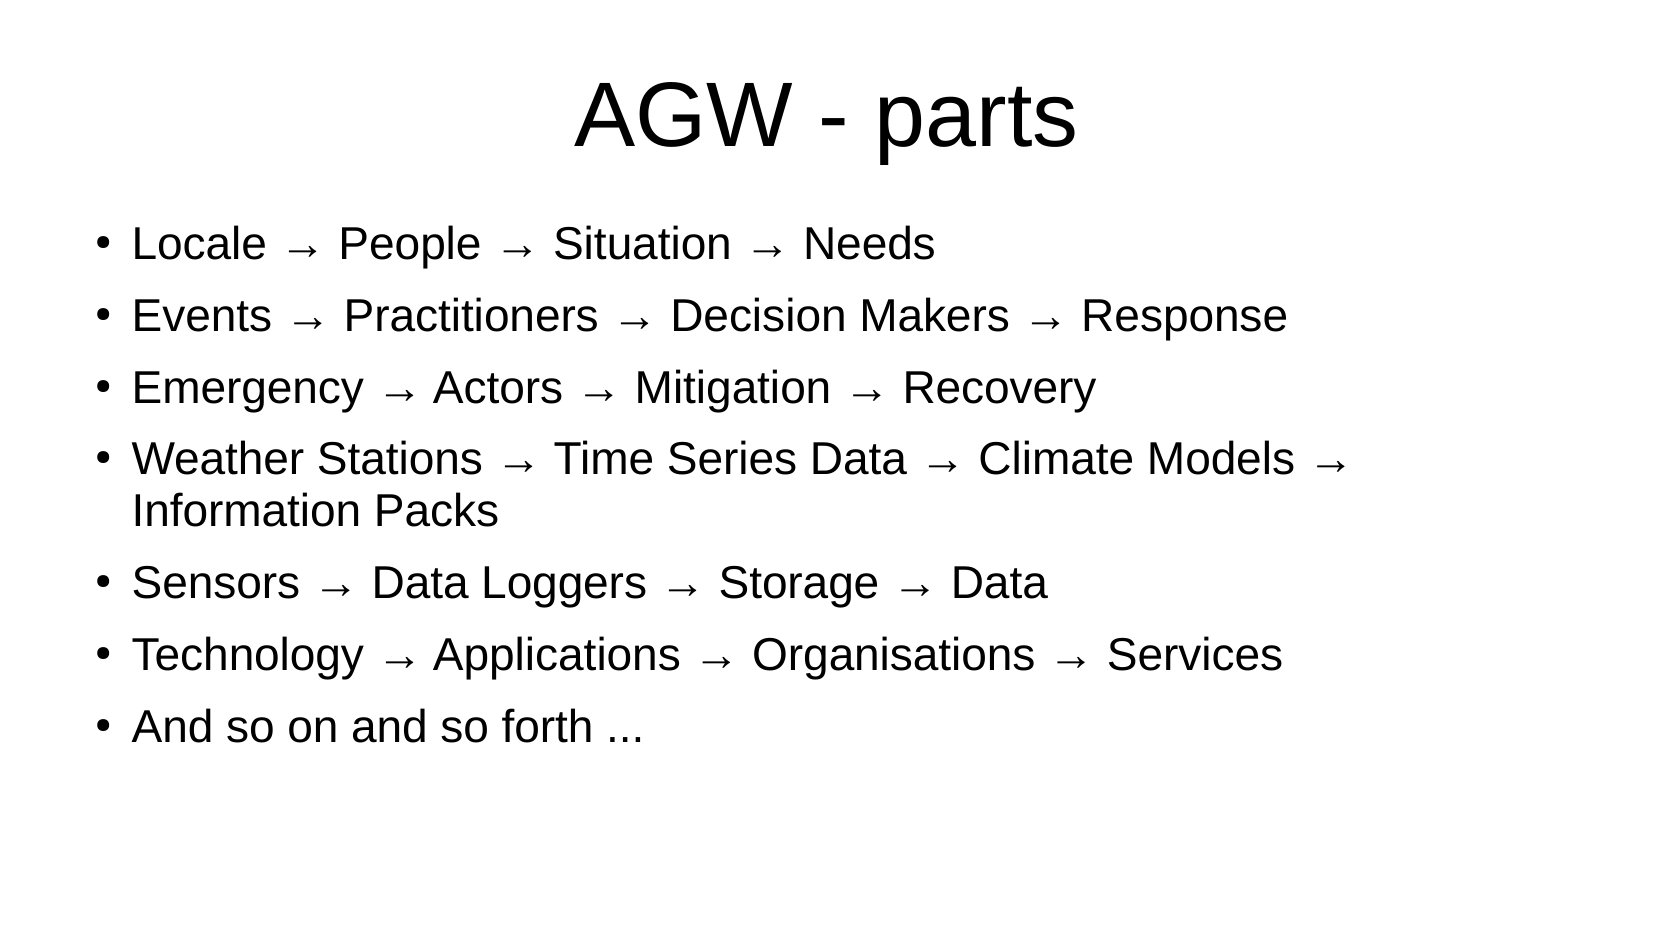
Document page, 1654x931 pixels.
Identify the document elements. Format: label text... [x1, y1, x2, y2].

list Locale → People → Situation → Needs Events → Practitioners → Decision Makers → Response Emergency → Actors → Mitigation → Recovery Weather Stations → Time Series Data → Climate Models → Information Packs Sensors → Data Loggers → Storage → Data Technology → Applications → Organisations → Services And so on and so forth ... [82, 217, 1571, 758]
title AGW - parts [82, 37, 1571, 193]
